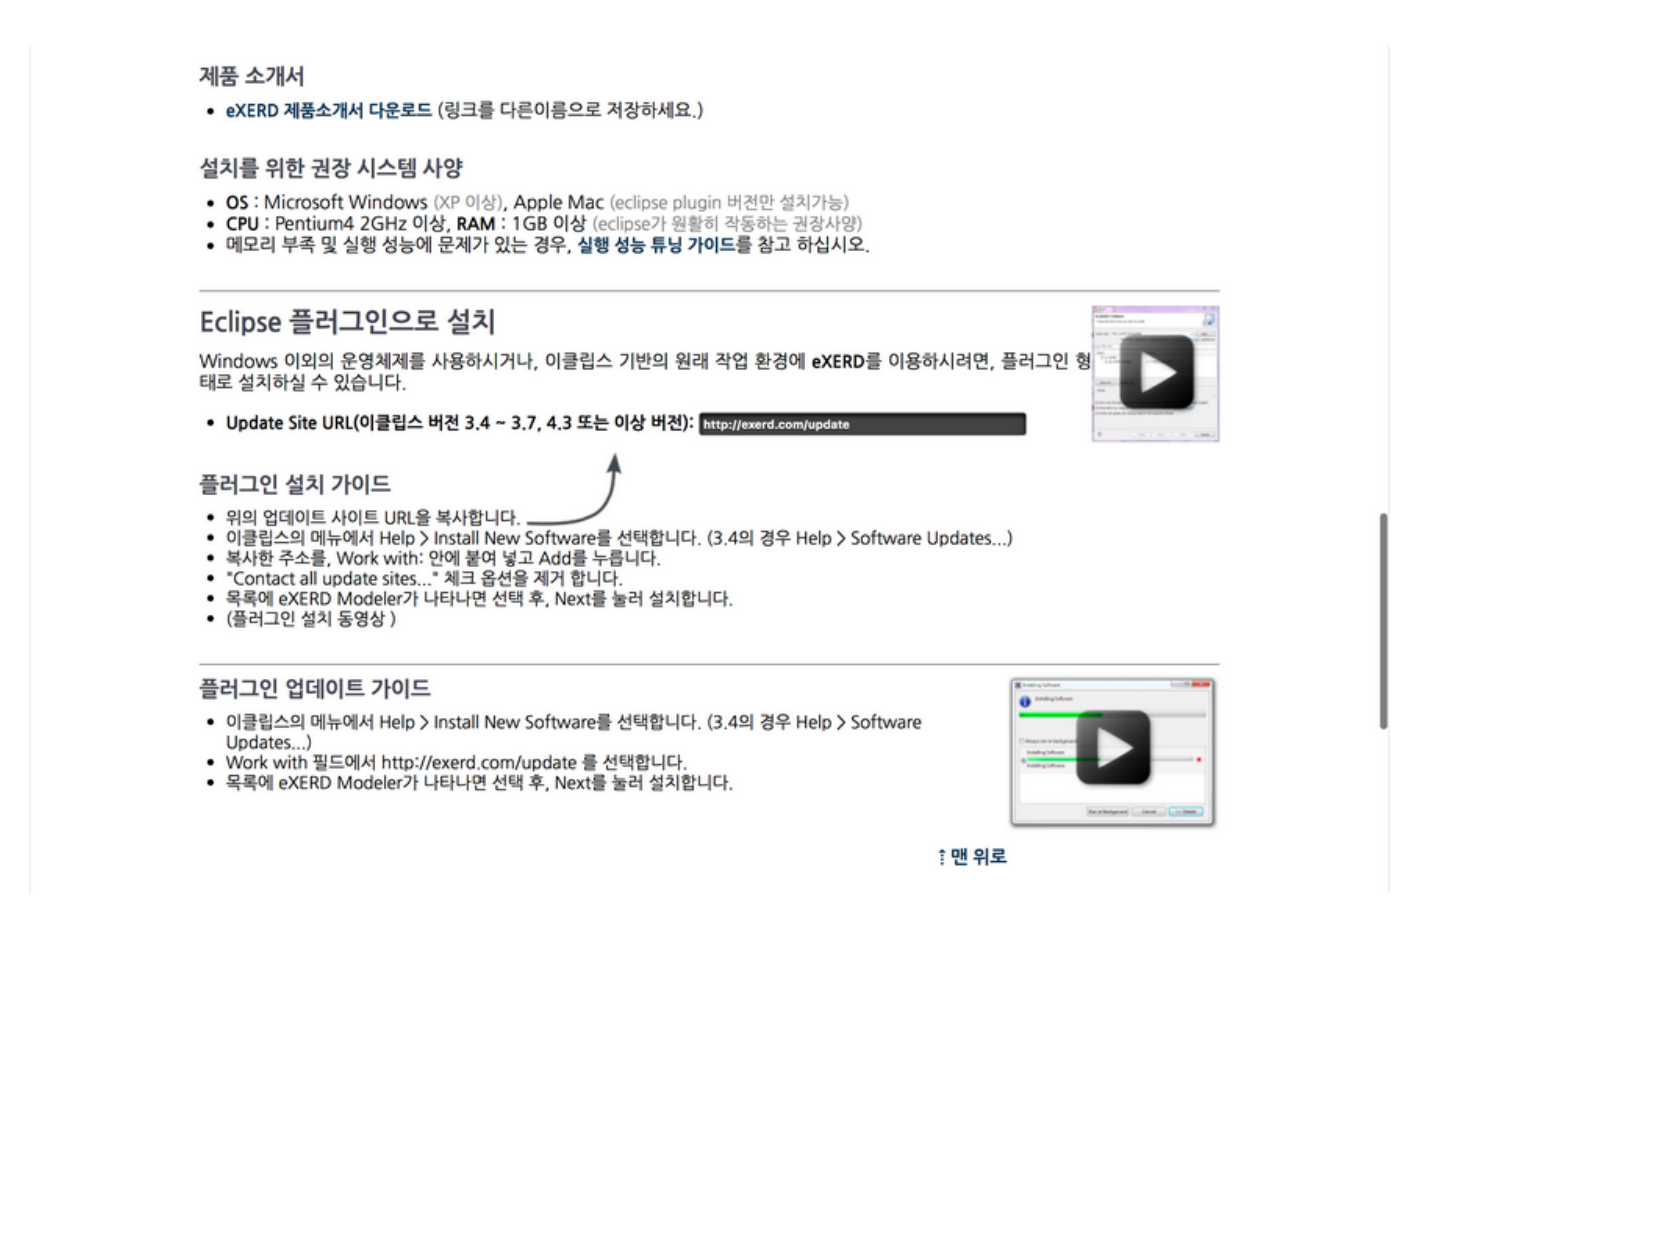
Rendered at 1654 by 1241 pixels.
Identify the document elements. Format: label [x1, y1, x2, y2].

picture [28, 43, 1393, 897]
